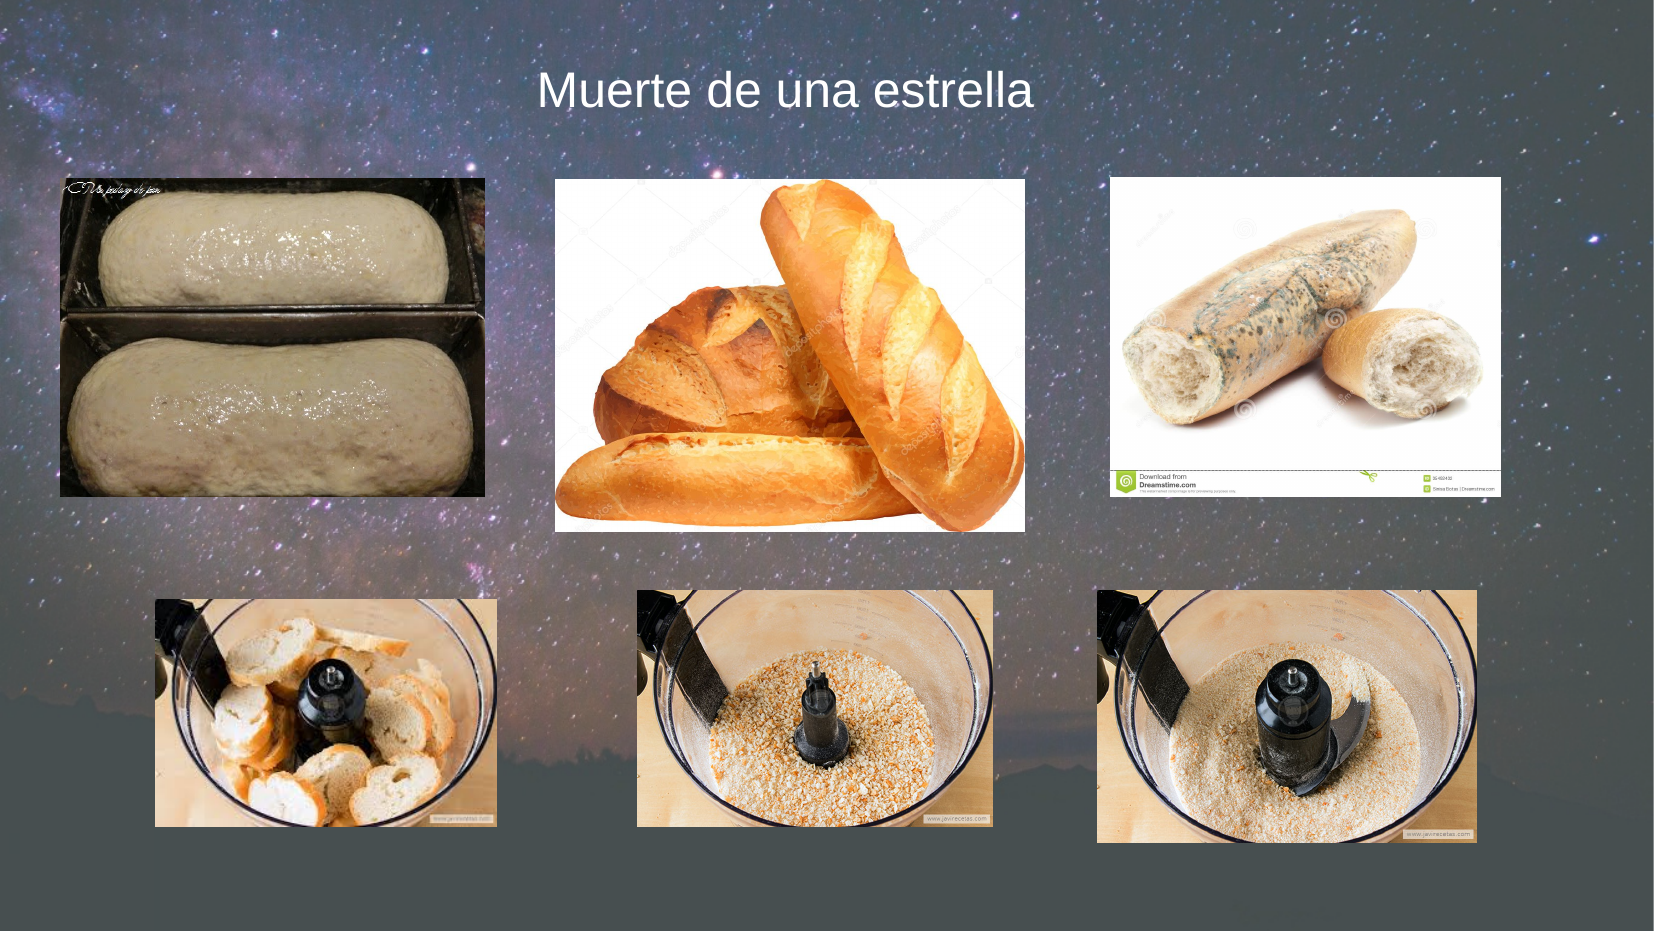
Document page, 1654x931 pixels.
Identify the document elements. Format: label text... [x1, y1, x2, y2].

picture [60, 178, 485, 497]
text_box Muerte de una estrella [460, 25, 1111, 154]
picture [555, 179, 1025, 532]
picture [155, 599, 497, 827]
picture [1097, 590, 1477, 843]
picture [637, 590, 993, 827]
picture [1110, 177, 1501, 497]
